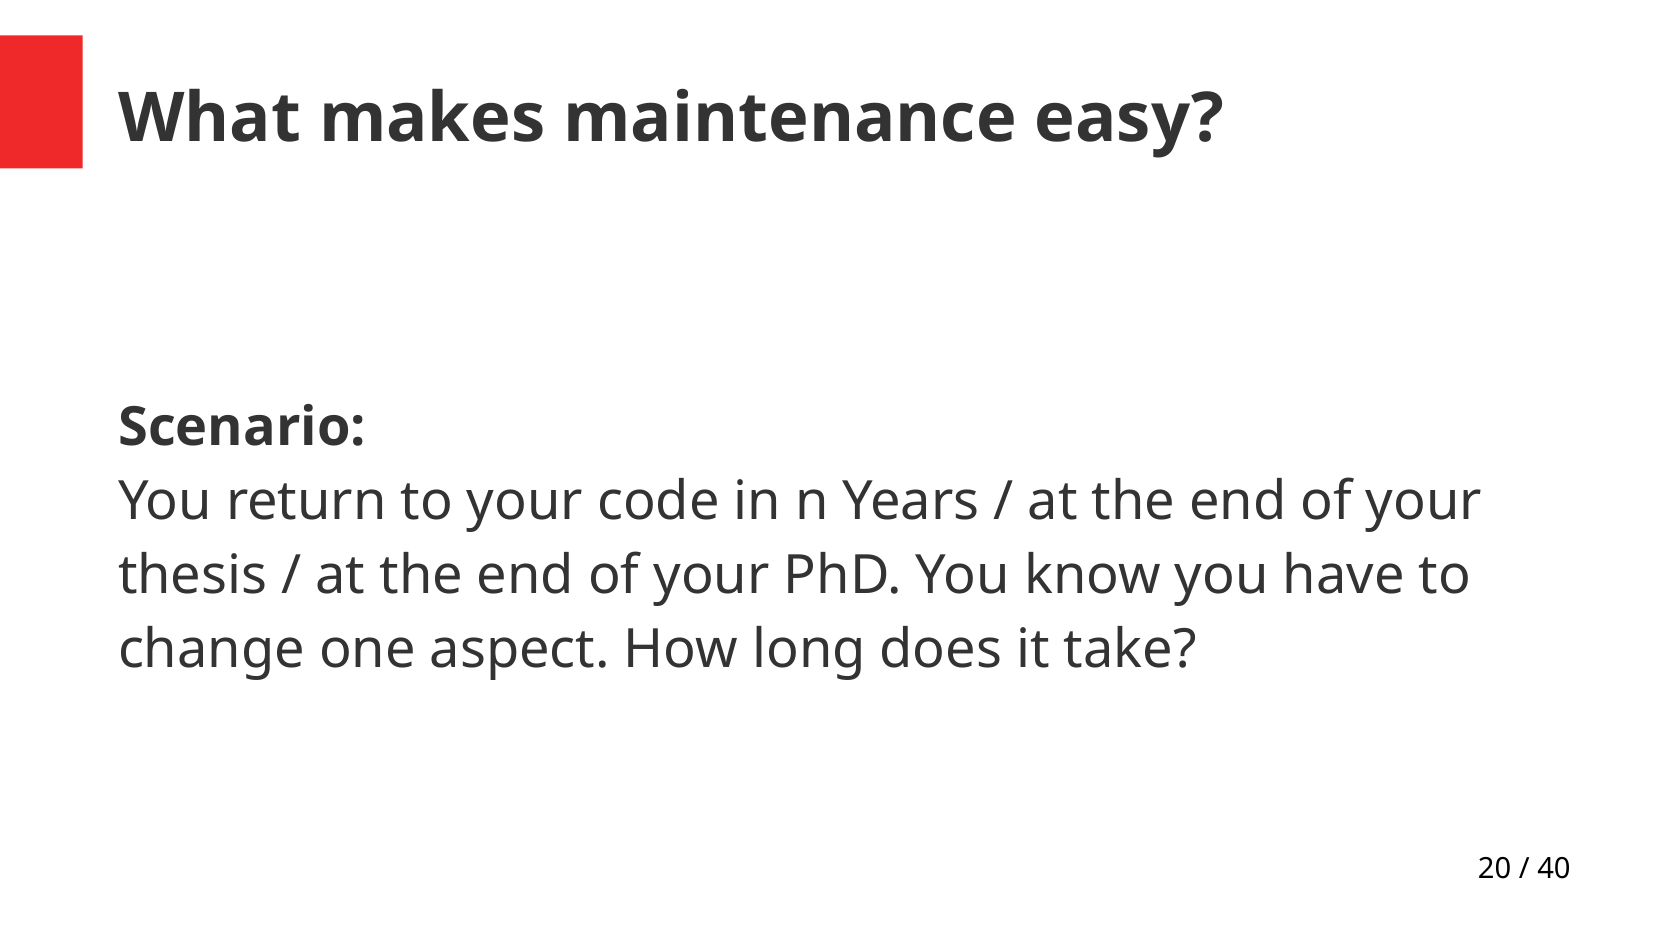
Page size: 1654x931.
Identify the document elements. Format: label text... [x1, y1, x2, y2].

title What makes maintenance easy? [118, 37, 1571, 193]
list Scenario: You return to your code in n Years / at the end of your thesis / at the end of your PhD. You know you have to change one aspect. How long does it take? [118, 265, 1536, 806]
